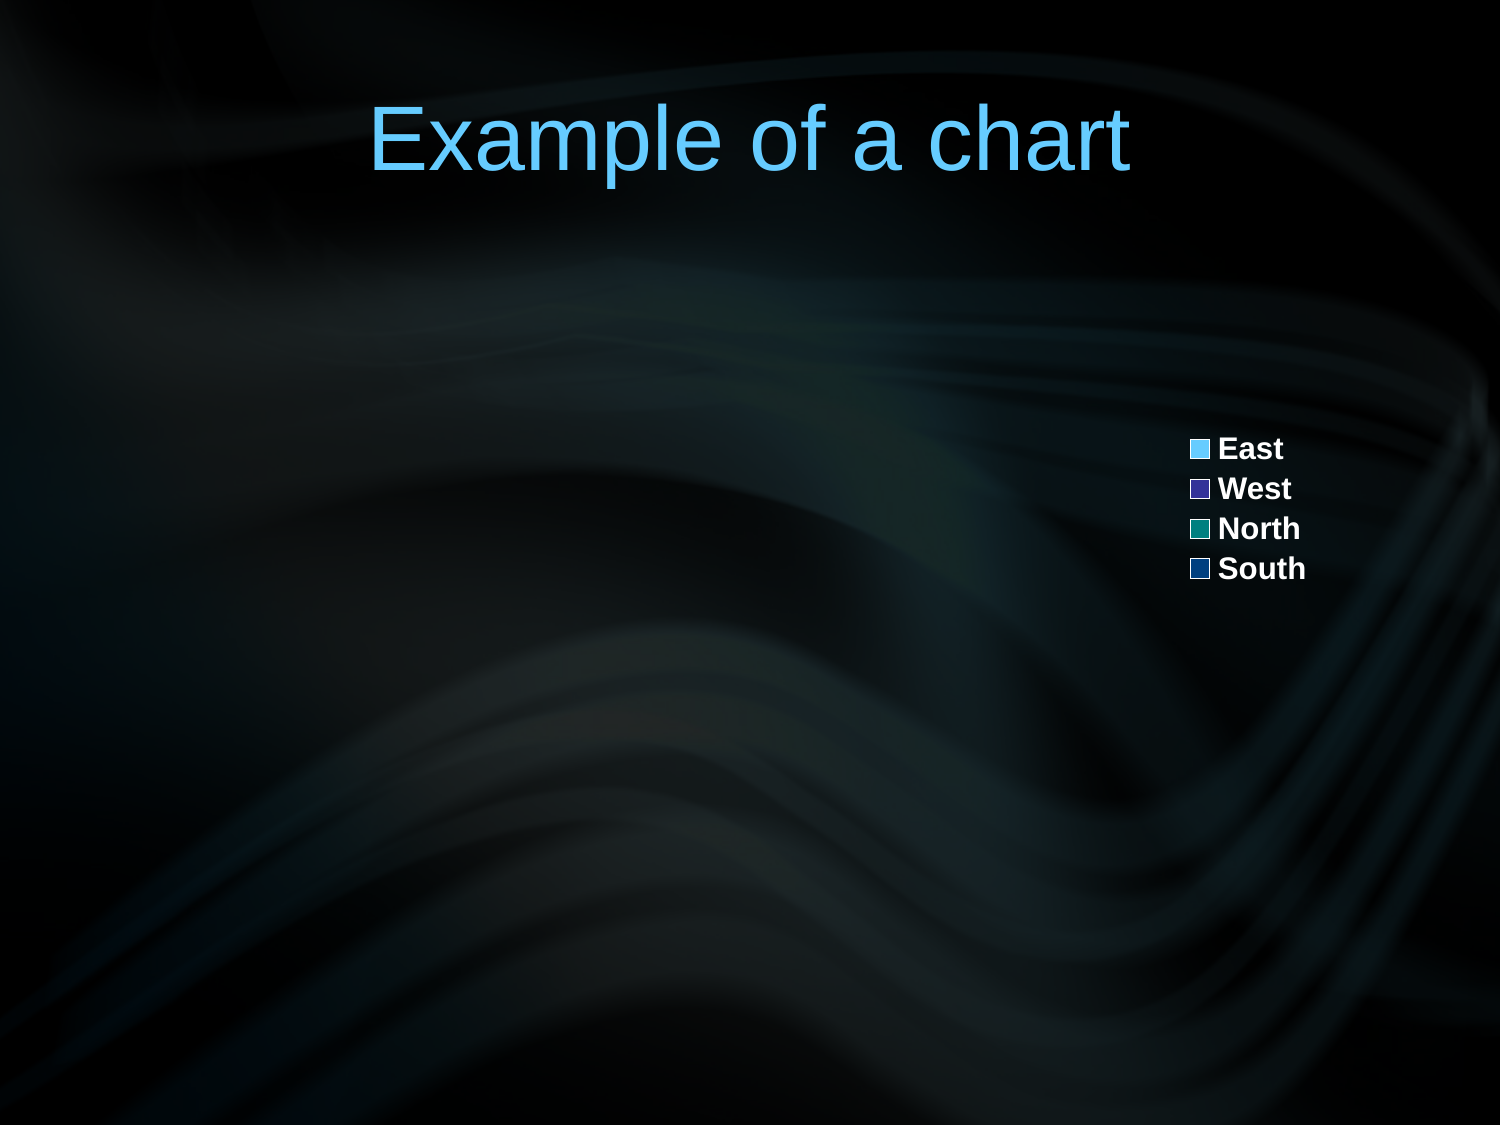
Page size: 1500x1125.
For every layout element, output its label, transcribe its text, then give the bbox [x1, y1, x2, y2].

chart [332, 200, 1328, 817]
title Example of a chart [75, 45, 1426, 233]
